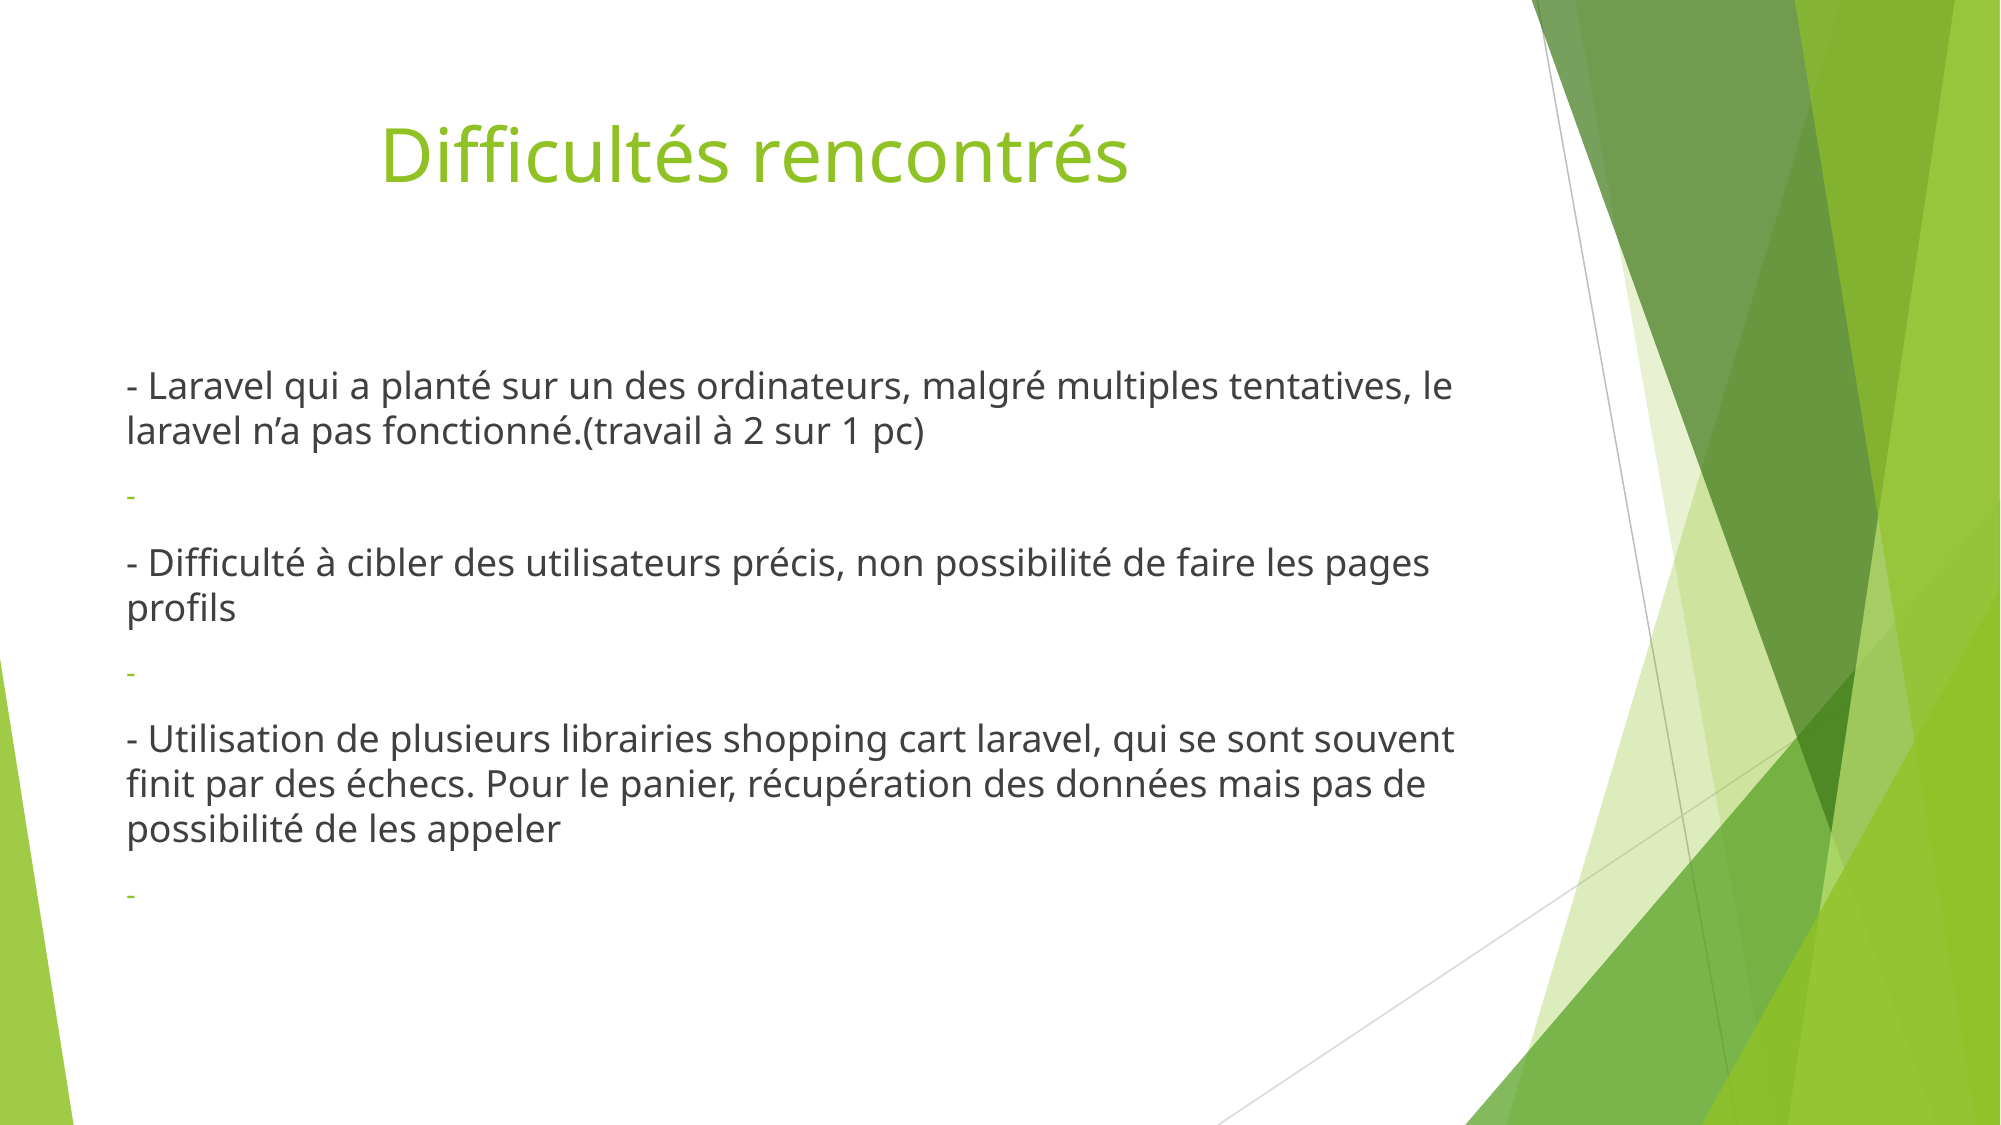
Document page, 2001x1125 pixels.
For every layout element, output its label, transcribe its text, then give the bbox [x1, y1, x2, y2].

list - Laravel qui a planté sur un des ordinateurs, malgré multiples tentatives, le laravel n’a pas fonctionné.(travail à 2 sur 1 pc) - Difficulté à cibler des utilisateurs précis, non possibilité de faire les pages profils - Utilisation de plusieurs librairies shopping cart laravel, qui se sont souvent finit par des échecs. Pour le panier, récupération des données mais pas de possibilité de les appeler [111, 354, 1522, 992]
title Difficultés rencontrés [111, 99, 1522, 317]
